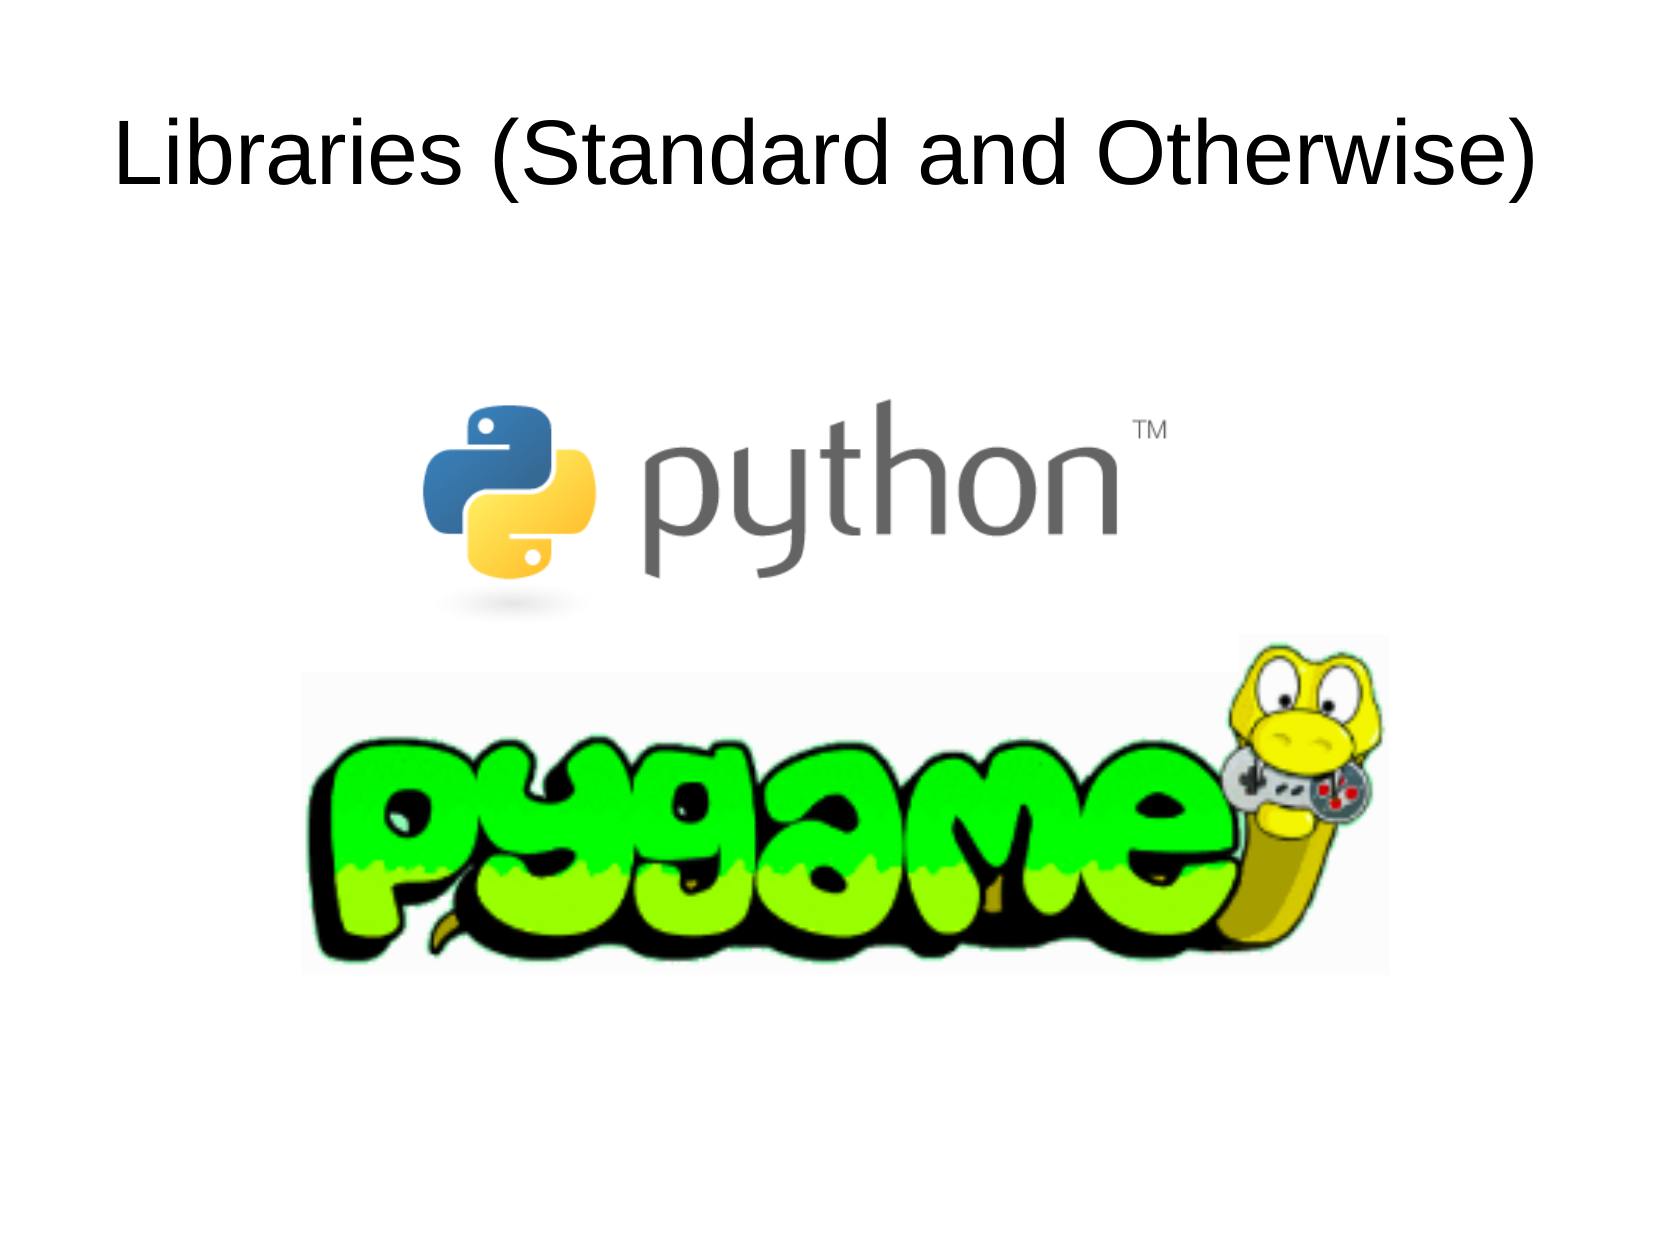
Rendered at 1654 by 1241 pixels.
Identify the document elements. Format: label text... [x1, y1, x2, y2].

title Libraries (Standard and Otherwise) [82, 49, 1571, 257]
picture [300, 354, 1389, 976]
